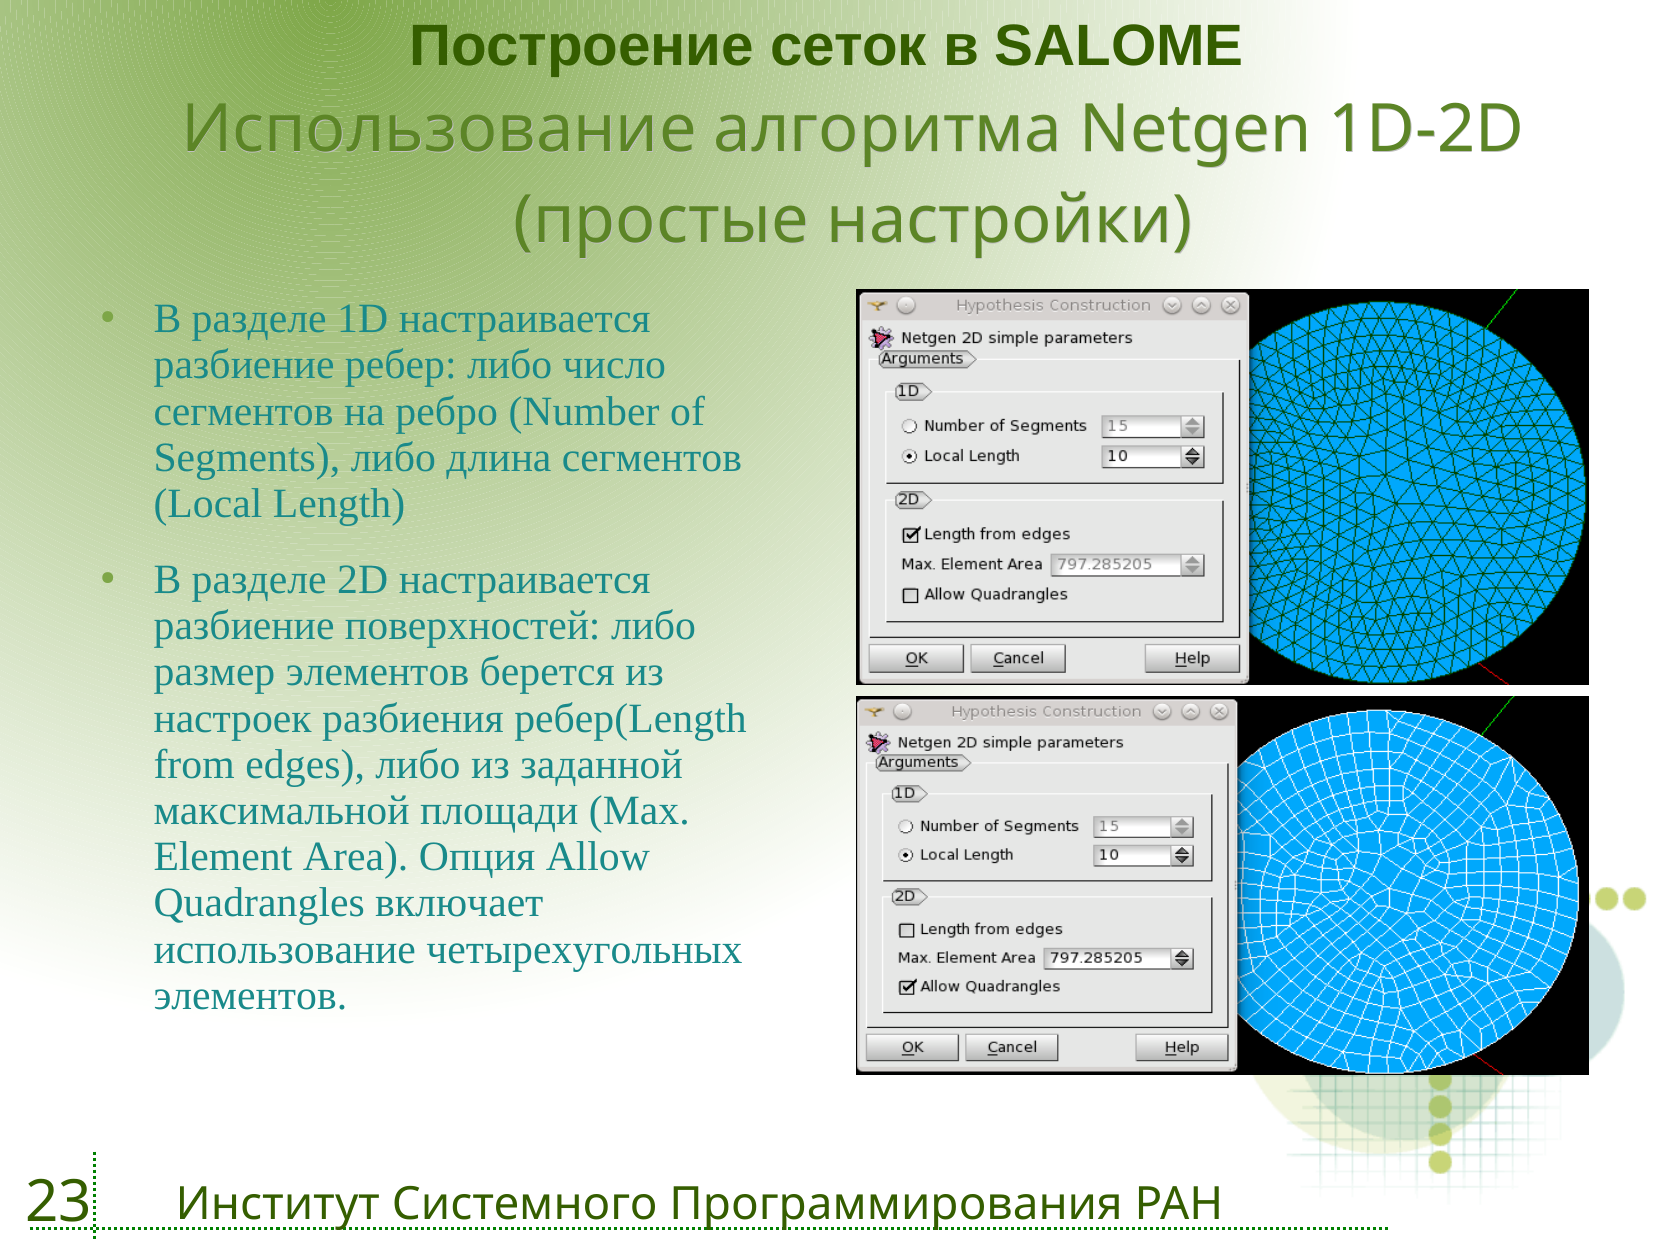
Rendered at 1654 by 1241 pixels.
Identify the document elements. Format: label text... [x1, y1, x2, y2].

picture [856, 696, 1654, 1211]
title Использование алгоритма Netgen 1D-2D (простые настройки) [82, 89, 1625, 254]
picture [856, 289, 1589, 686]
list В разделе 1D настраивается разбиение ребер: либо число сегментов на ребро (Number of Segments), либо длина сегментов (Local Length) В разделе 2D настраивается разбиение поверхностей: либо размер элементов берется из настроек разбиения ребер(Length from edges), либо из заданной максимальной площади (Max. Element Area). Опция Allow Quadrangles включает использование четырехугольных элементов. [82, 295, 798, 1019]
